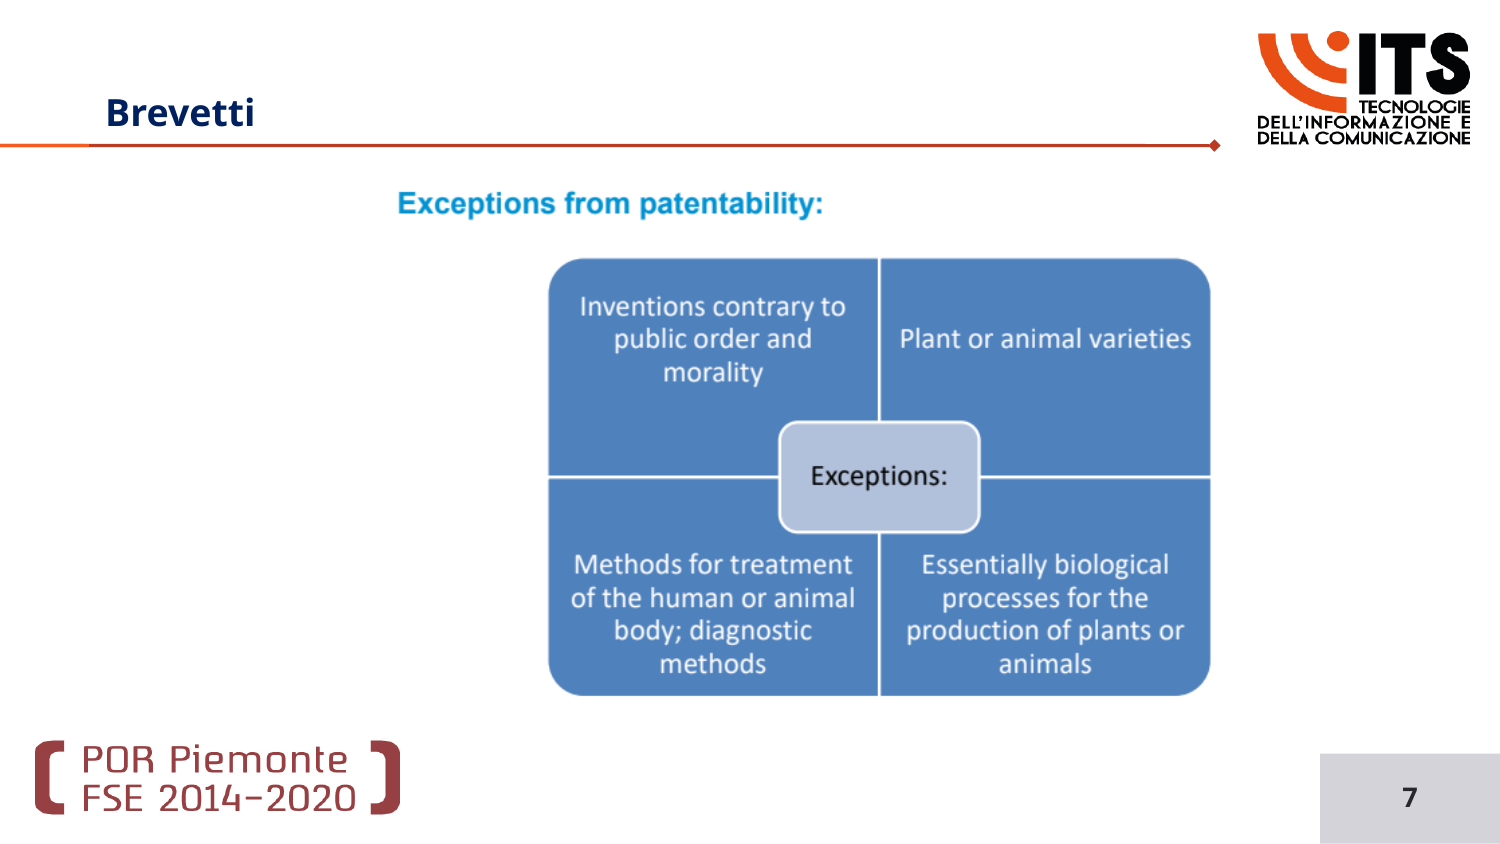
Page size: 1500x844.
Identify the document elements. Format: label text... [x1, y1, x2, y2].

picture [0, 0, 1500, 844]
title Brevetti [90, 59, 1320, 150]
slide_number <numero> [1320, 753, 1500, 844]
